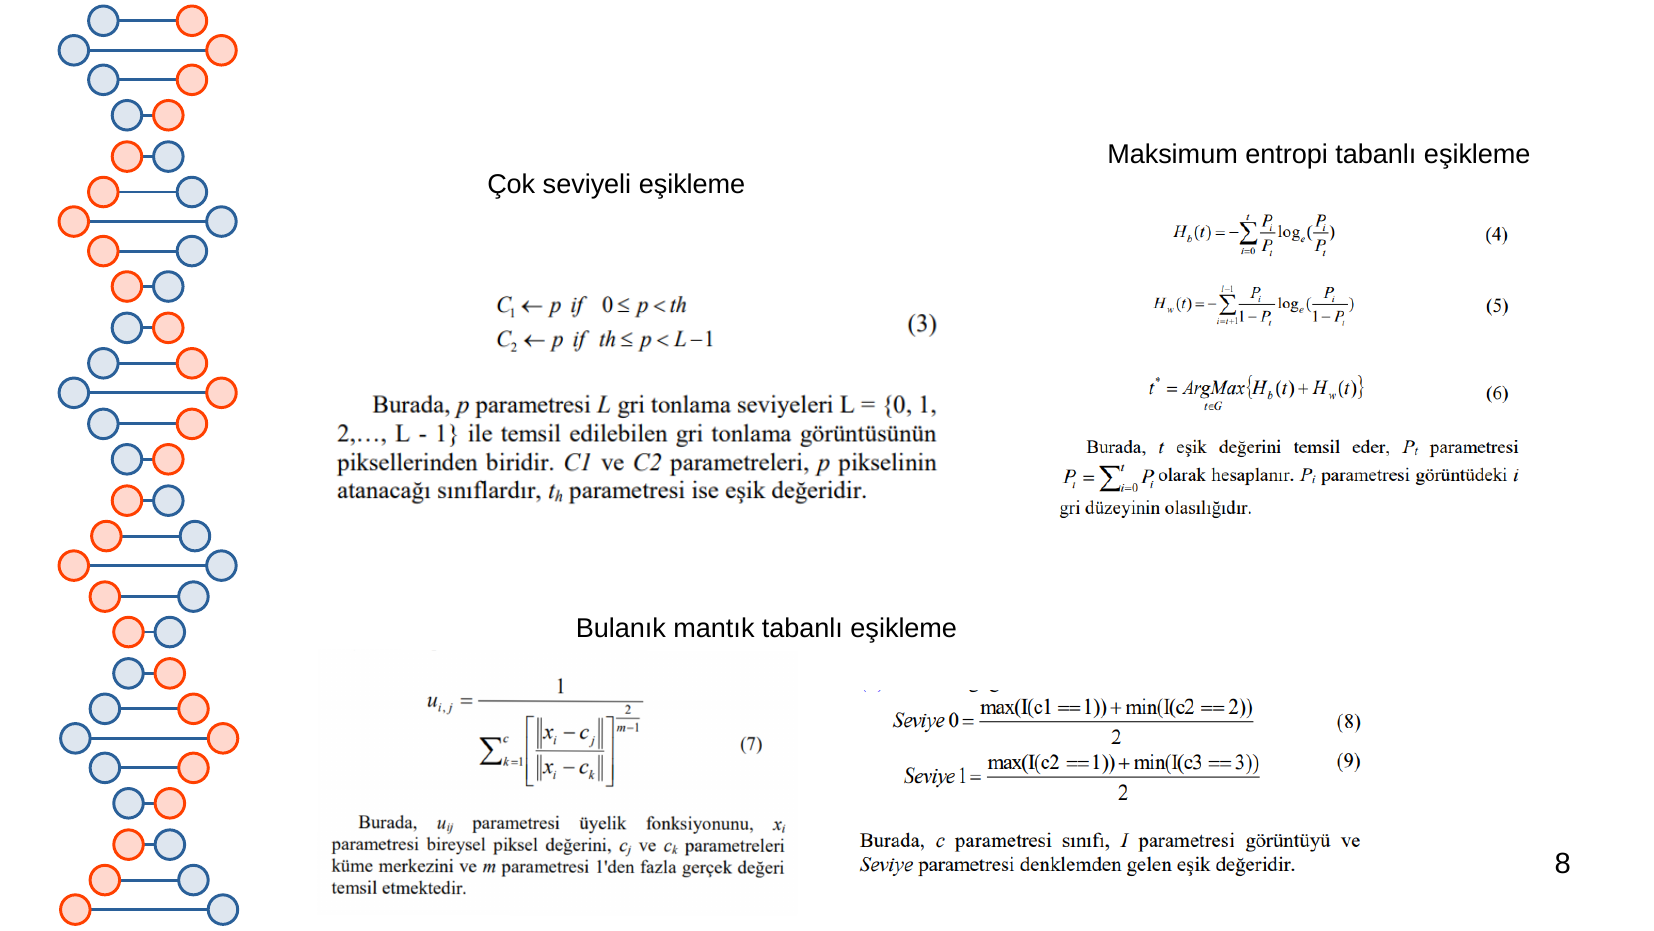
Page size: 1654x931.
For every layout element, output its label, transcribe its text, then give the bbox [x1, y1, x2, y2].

text_box Çok seviyeli eşikleme [472, 161, 798, 207]
picture [324, 265, 945, 511]
picture [1048, 191, 1536, 532]
text_box Maksimum entropi tabanlı eşikleme [1092, 132, 1595, 178]
picture [317, 649, 798, 916]
text_box Bulanık mantık tabanlı eşikleme [561, 606, 1004, 652]
picture [856, 690, 1381, 886]
